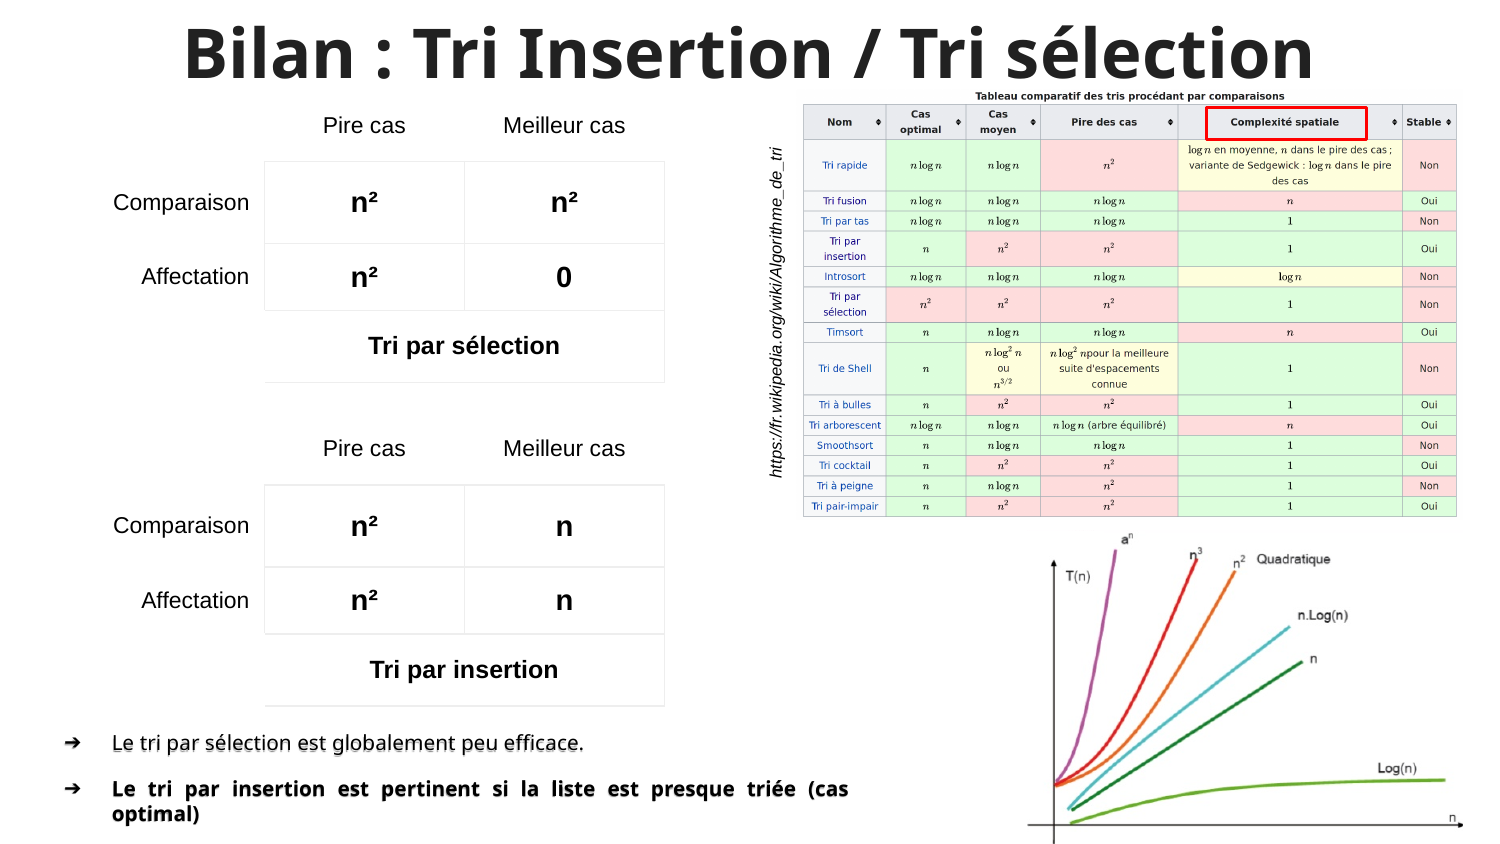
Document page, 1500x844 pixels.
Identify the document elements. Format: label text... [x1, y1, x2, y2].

table_cell [65, 311, 264, 382]
list Le tri par sélection est globalement peu efficace. Le tri par insertion est pertinent si la liste est presque triée (cas optimal) [21, 714, 864, 844]
table_cell Affectation [65, 568, 264, 633]
table_cell Affectation [65, 244, 264, 310]
table_header Meilleur cas [465, 414, 664, 484]
table_cell n² [265, 568, 464, 633]
table_header Pire cas [265, 414, 464, 484]
text_box https://fr.wikipedia.org/wiki/Algorithme_de_tri [749, 107, 800, 515]
table_cell n² [265, 486, 464, 566]
picture [1027, 530, 1463, 844]
table_cell n [465, 568, 664, 633]
table_header Pire cas [265, 90, 464, 161]
table_header [65, 90, 264, 161]
title Bilan : Tri Insertion / Tri sélection [0, 0, 1500, 90]
table_cell [65, 635, 264, 705]
table_cell Comparaison [65, 162, 264, 243]
picture [796, 89, 1463, 520]
table_cell 0 [465, 244, 664, 310]
table_header Meilleur cas [465, 90, 664, 161]
table_cell Tri par insertion [265, 635, 664, 705]
table_cell n [465, 486, 664, 566]
table_cell n² [465, 162, 664, 243]
table_cell Tri par sélection [265, 311, 664, 382]
table_cell n² [265, 244, 464, 310]
table_cell Comparaison [65, 486, 264, 566]
table_cell n² [265, 162, 464, 243]
table_header [65, 414, 264, 484]
